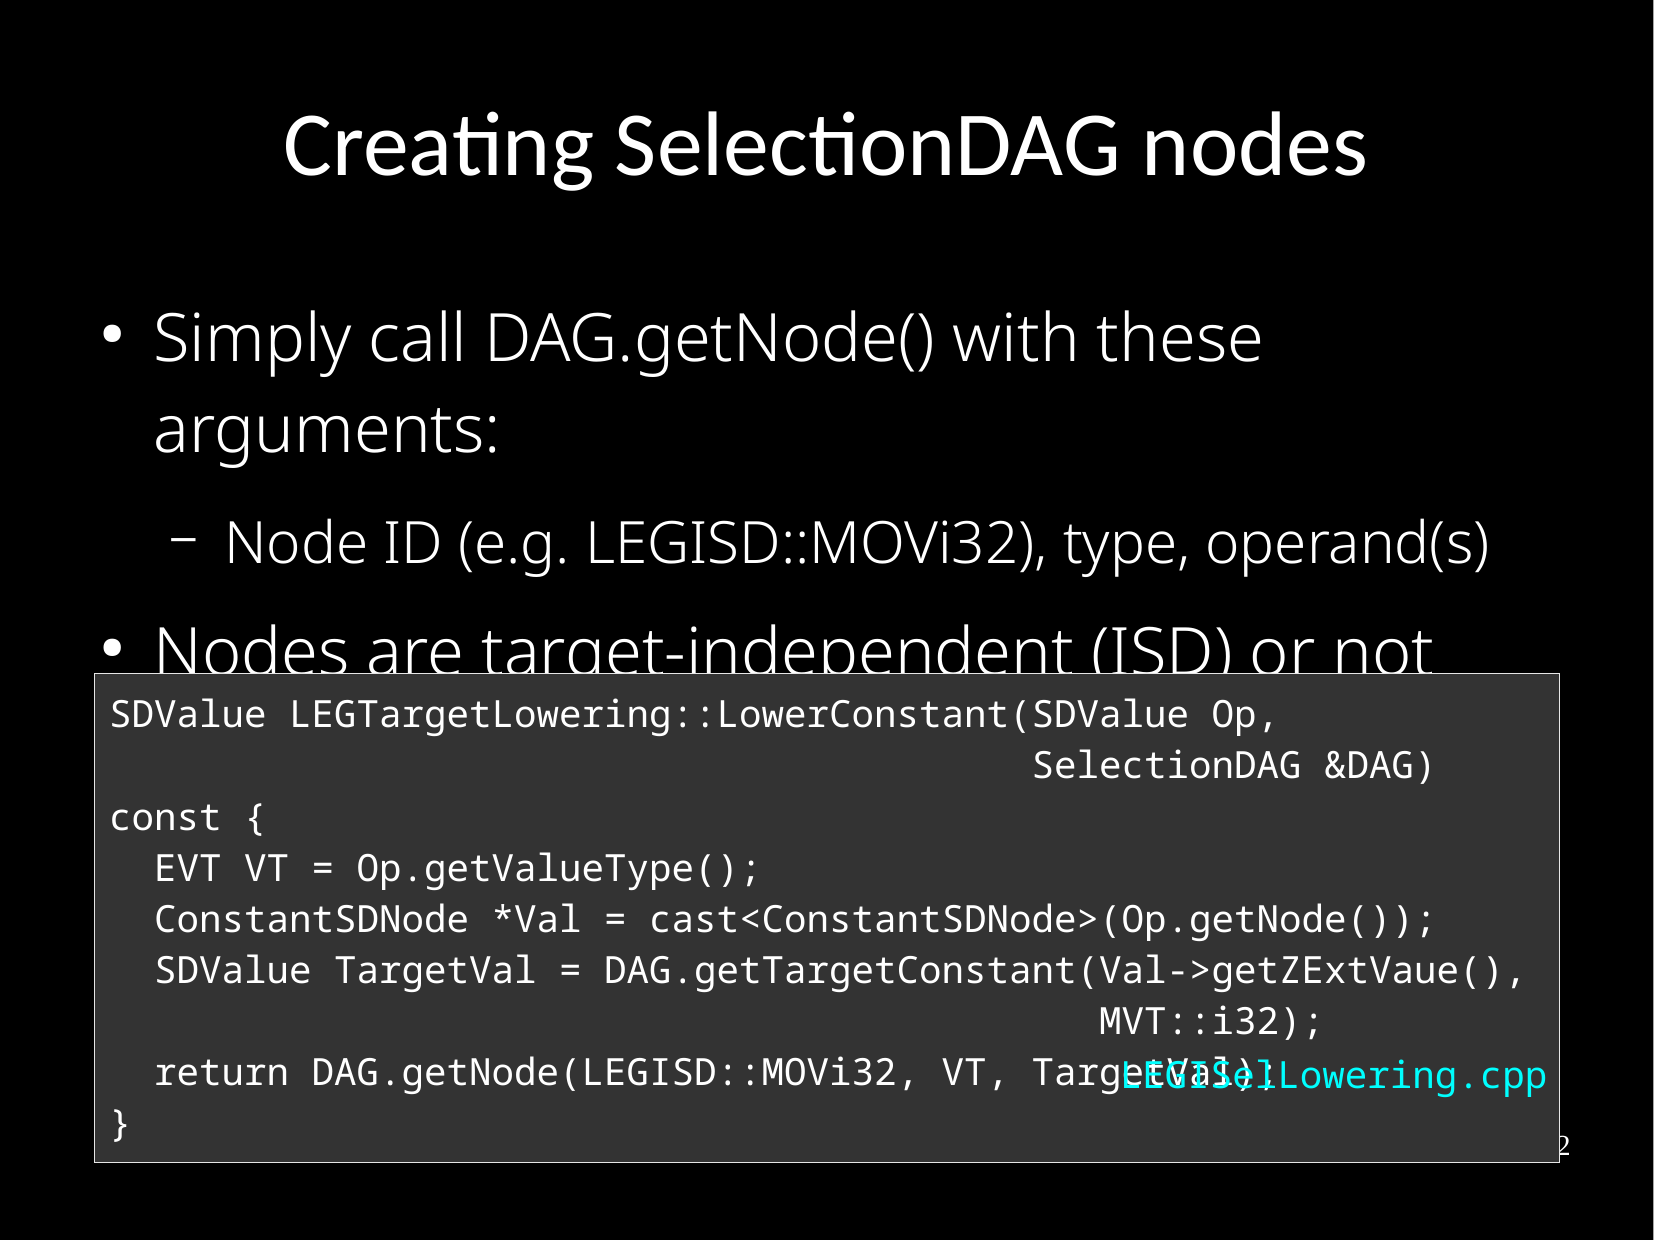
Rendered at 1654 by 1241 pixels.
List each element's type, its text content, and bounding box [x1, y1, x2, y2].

text_box LEGISelLowering.cpp [992, 1048, 1560, 1113]
text_box SDValue LEGTargetLowering::LowerConstant(SDValue Op, SelectionDAG &DAG) const { EVT VT = Op.getValueType(); ConstantSDNode *Val = cast<ConstantSDNode>(Op.getNode()); SDValue TargetVal = DAG.getTargetConstant(Val->getZExtVaue(), MVT::i32); return DAG.getNode(LEGISD::MOVi32, VT, TargetVal); } [94, 673, 1560, 1099]
title Creating SelectionDAG nodes [82, 49, 1571, 257]
list Simply call DAG.getNode() with these arguments: Node ID (e.g. LEGISD::MOVi32), type, operand(s) Nodes are target-independent (ISD) or not (LEGISD) Use DAG.getMachineNode() in LEGISelDAGToDAG [82, 290, 1571, 1010]
